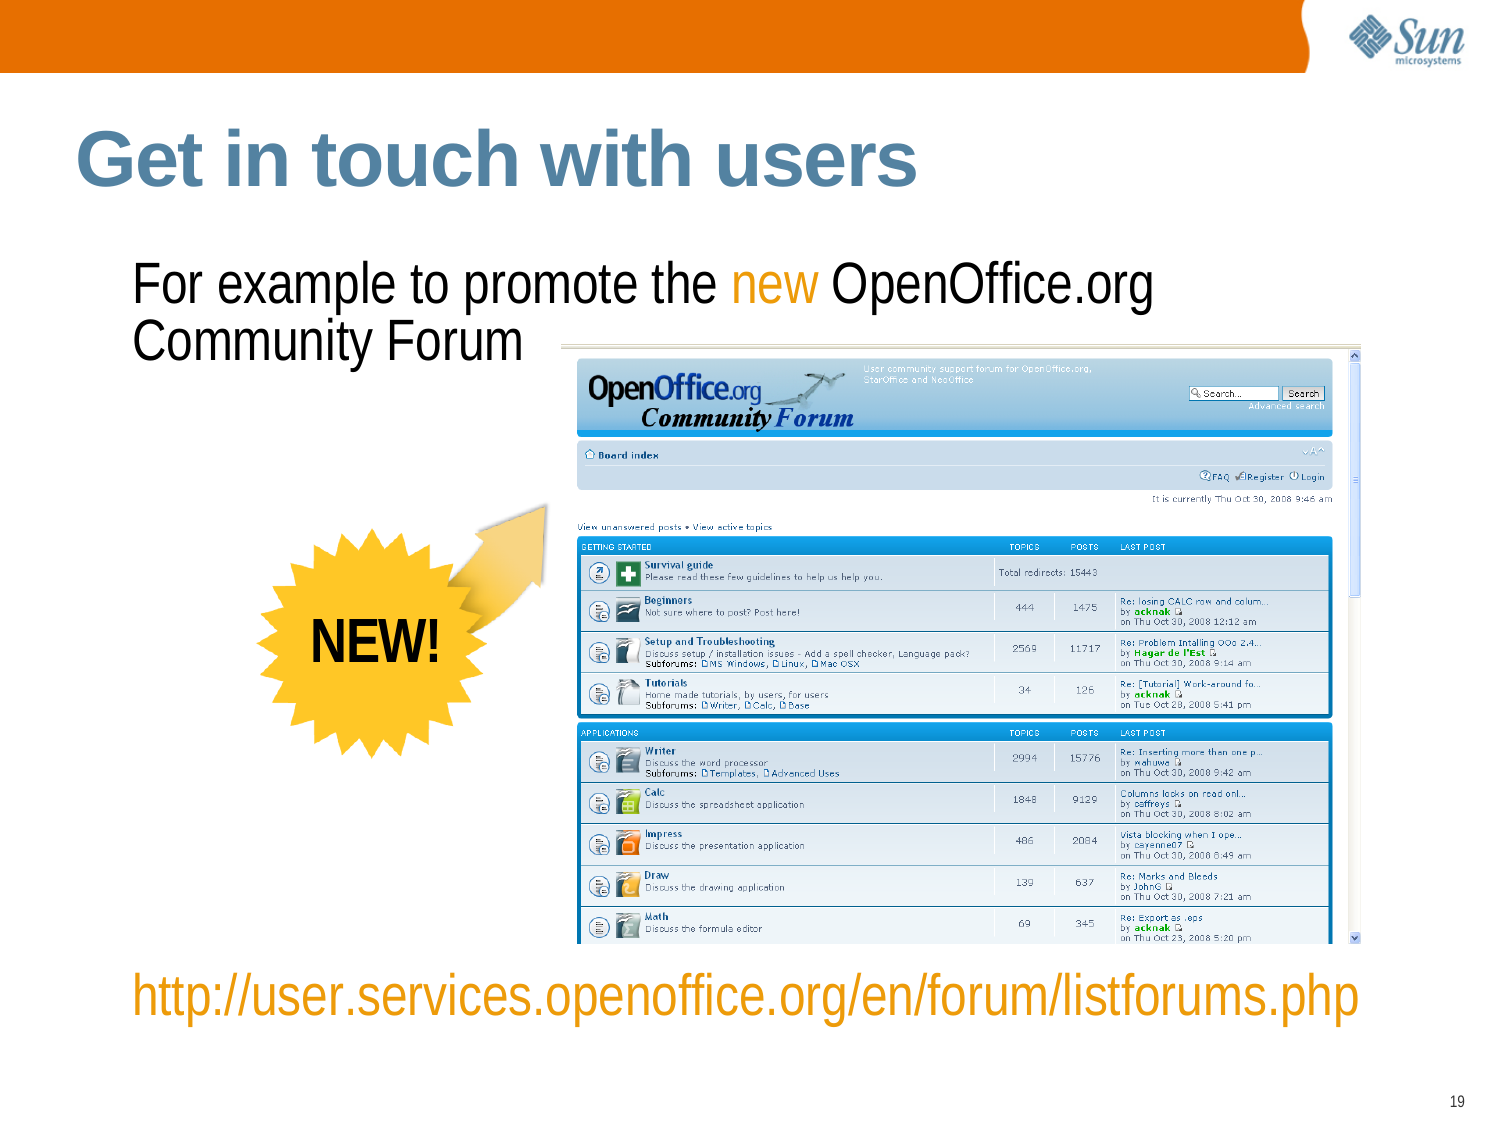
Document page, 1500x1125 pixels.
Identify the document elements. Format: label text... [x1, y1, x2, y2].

picture [0, 0, 1500, 73]
title Get in touch with users [75, 123, 1437, 227]
list For example to promote the new OpenOffice.org Community Forum http://user.services.openoffice.org/en/forum/listforums.php [64, 258, 1373, 1062]
text_box NEW! [216, 563, 537, 724]
picture [243, 499, 556, 760]
